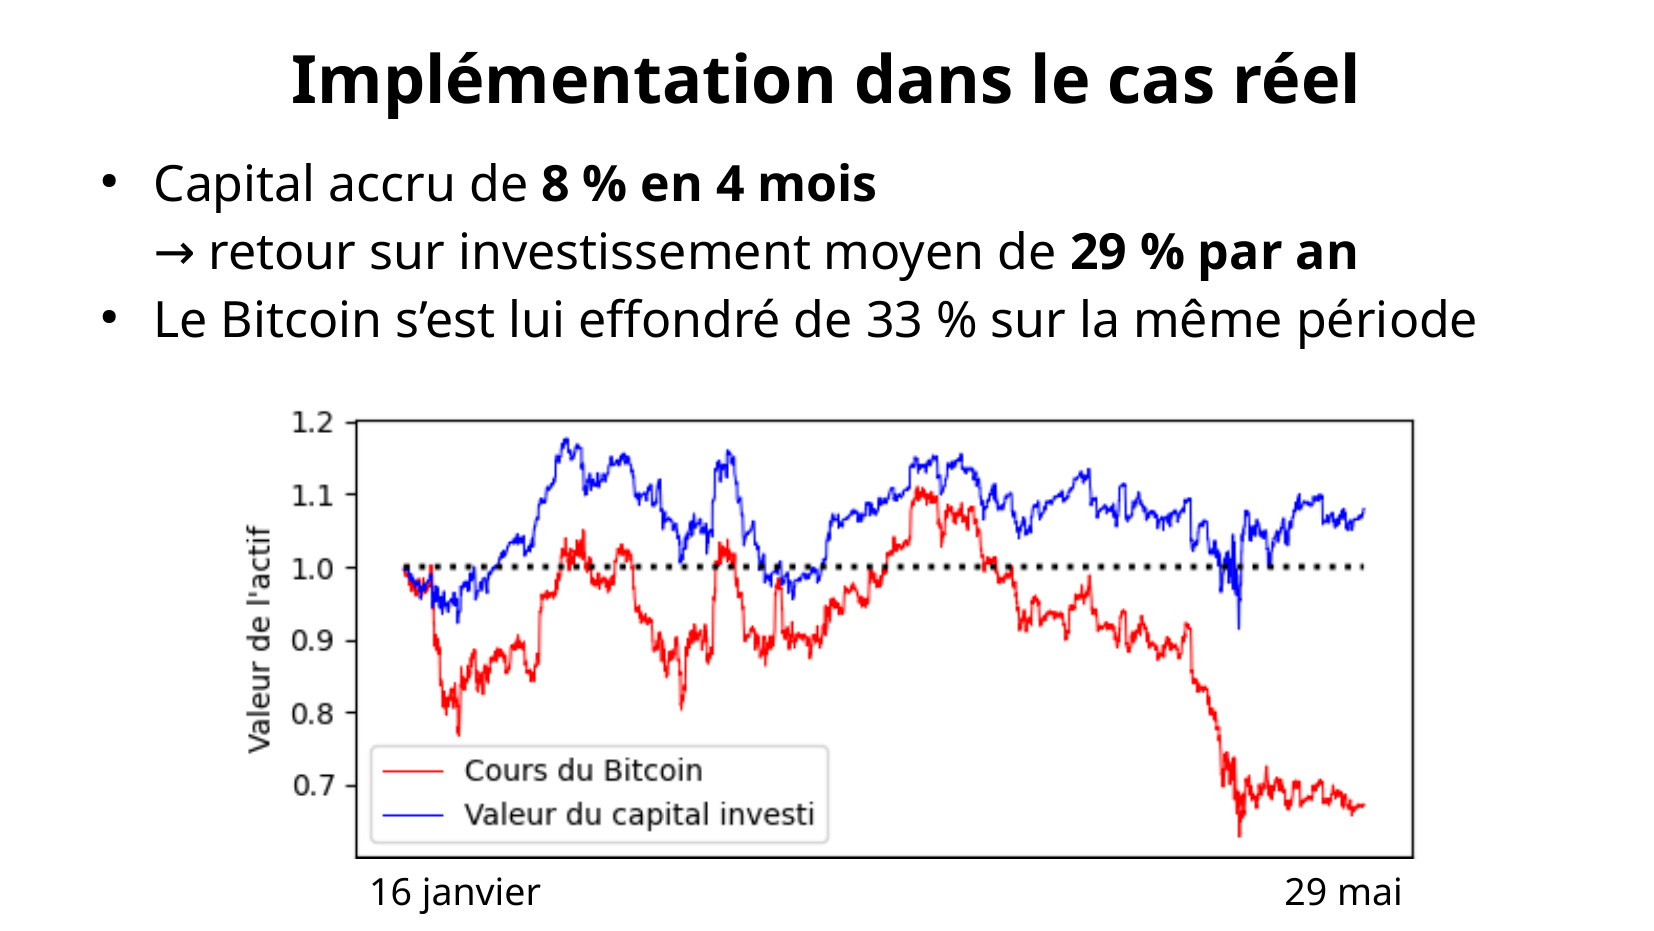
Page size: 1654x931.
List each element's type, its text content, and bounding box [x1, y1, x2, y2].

text_box 29 mai [1269, 858, 1477, 931]
text_box 16 janvier [354, 858, 562, 931]
list Capital accru de 8 % en 4 mois → retour sur investissement moyen de 29 % par an Le Bitcoin s’est lui effondré de 33 % sur la même période [82, 147, 1571, 688]
picture [226, 688, 1427, 859]
title Implémentation dans le cas réel [82, 0, 1571, 147]
